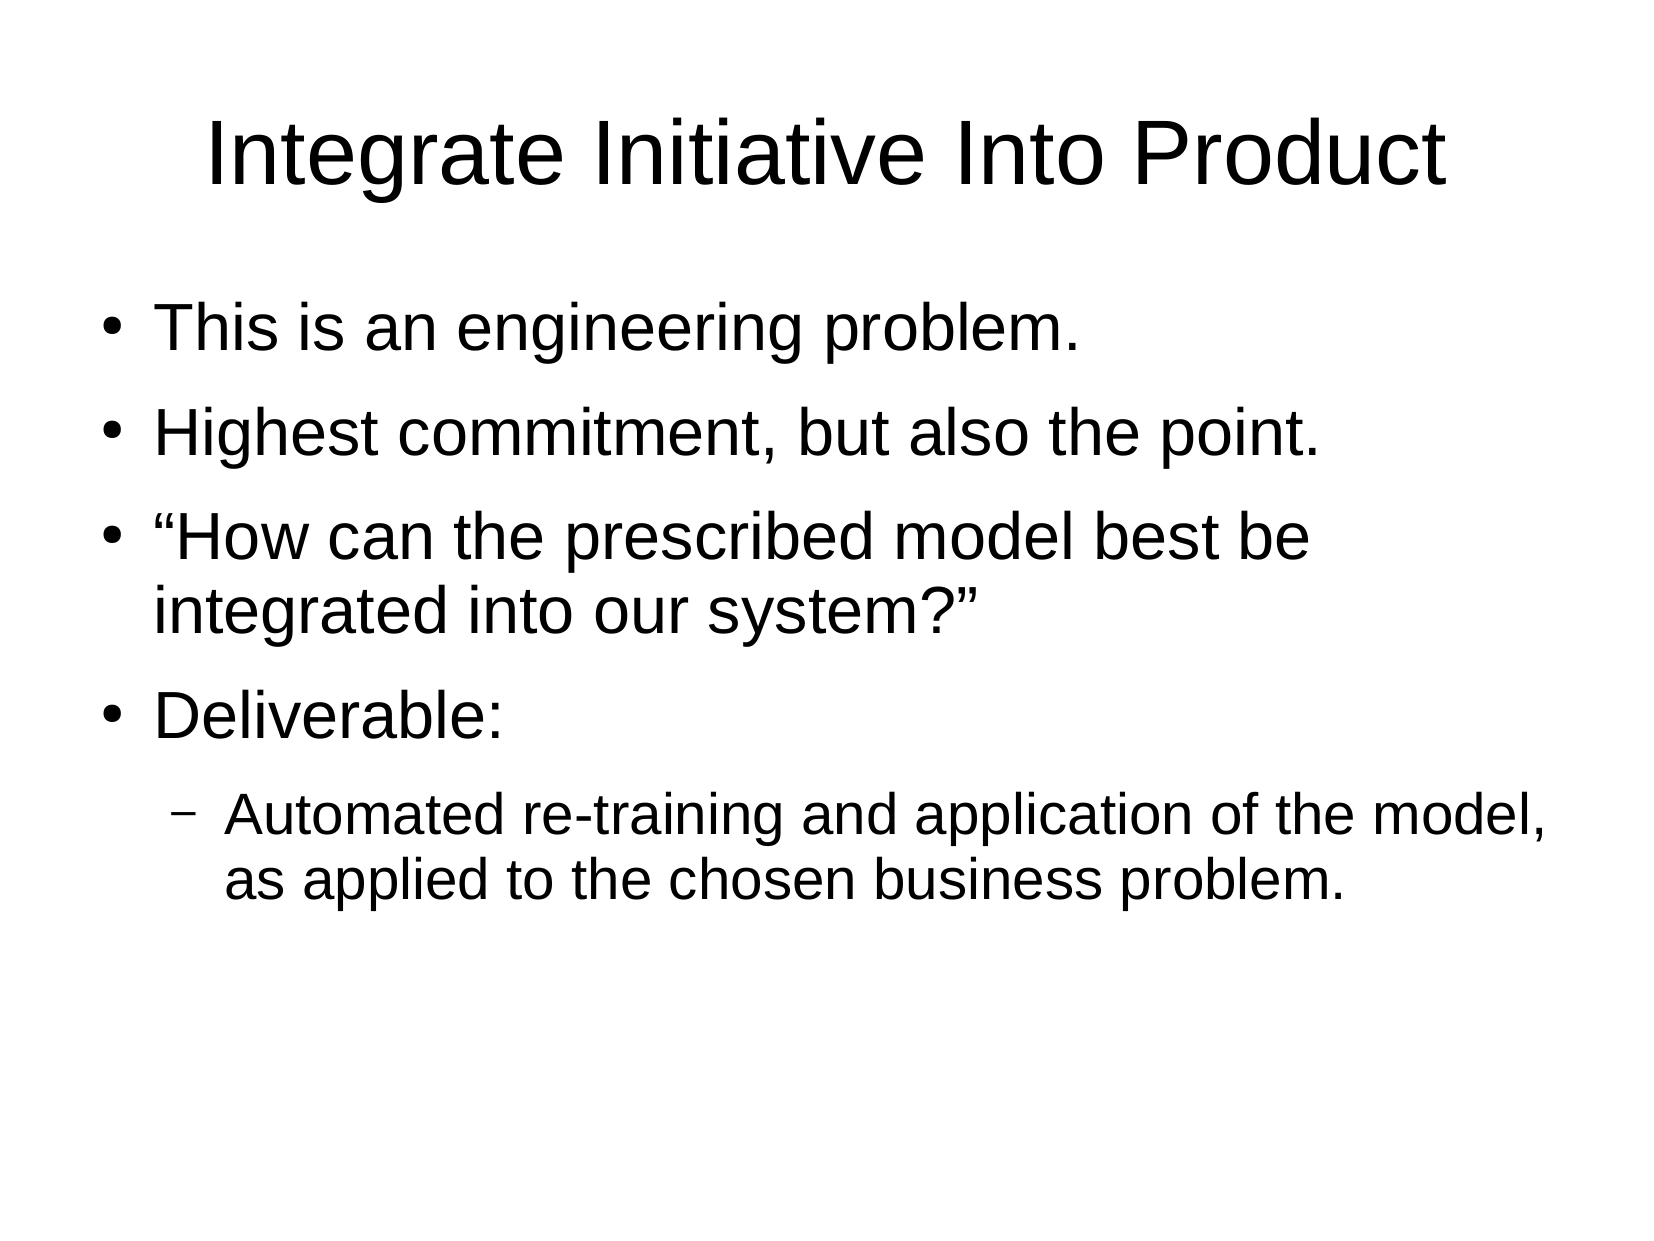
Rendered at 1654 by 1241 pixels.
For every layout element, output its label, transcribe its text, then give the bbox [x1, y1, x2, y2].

list This is an engineering problem. Highest commitment, but also the point. “How can the prescribed model best be integrated into our system?” Deliverable: Automated re-training and application of the model, as applied to the chosen business problem. [82, 290, 1571, 1010]
title Integrate Initiative Into Product [82, 49, 1571, 257]
